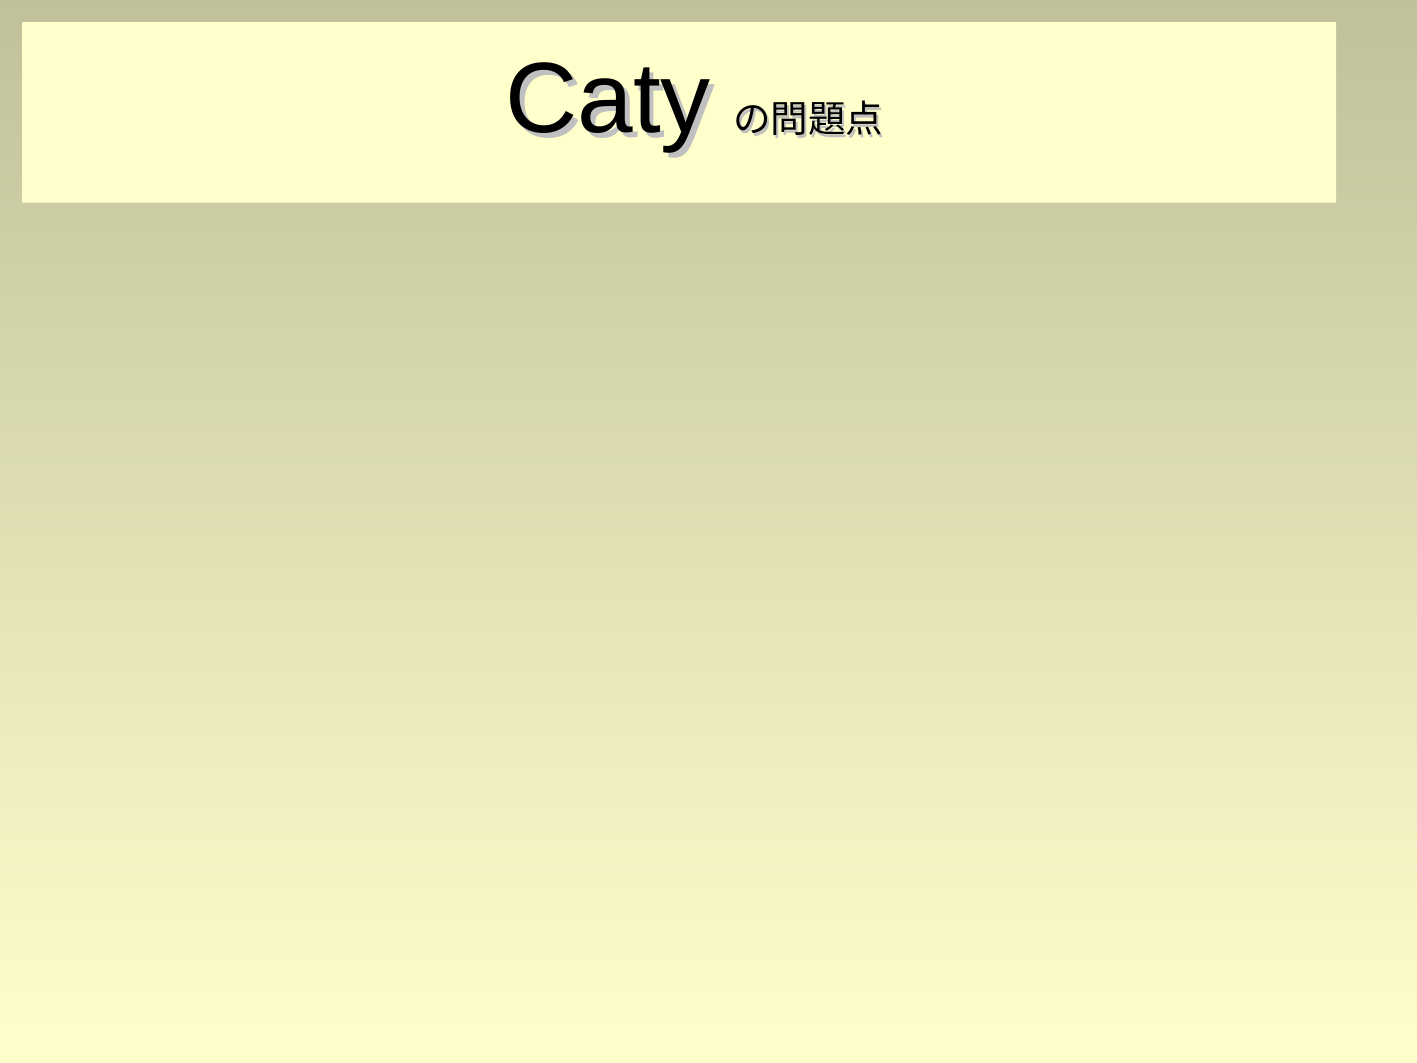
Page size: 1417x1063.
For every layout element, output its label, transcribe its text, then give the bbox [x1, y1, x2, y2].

text_box Catyの問題点 [23, 35, 1366, 181]
text_box [22, 22, 1337, 203]
